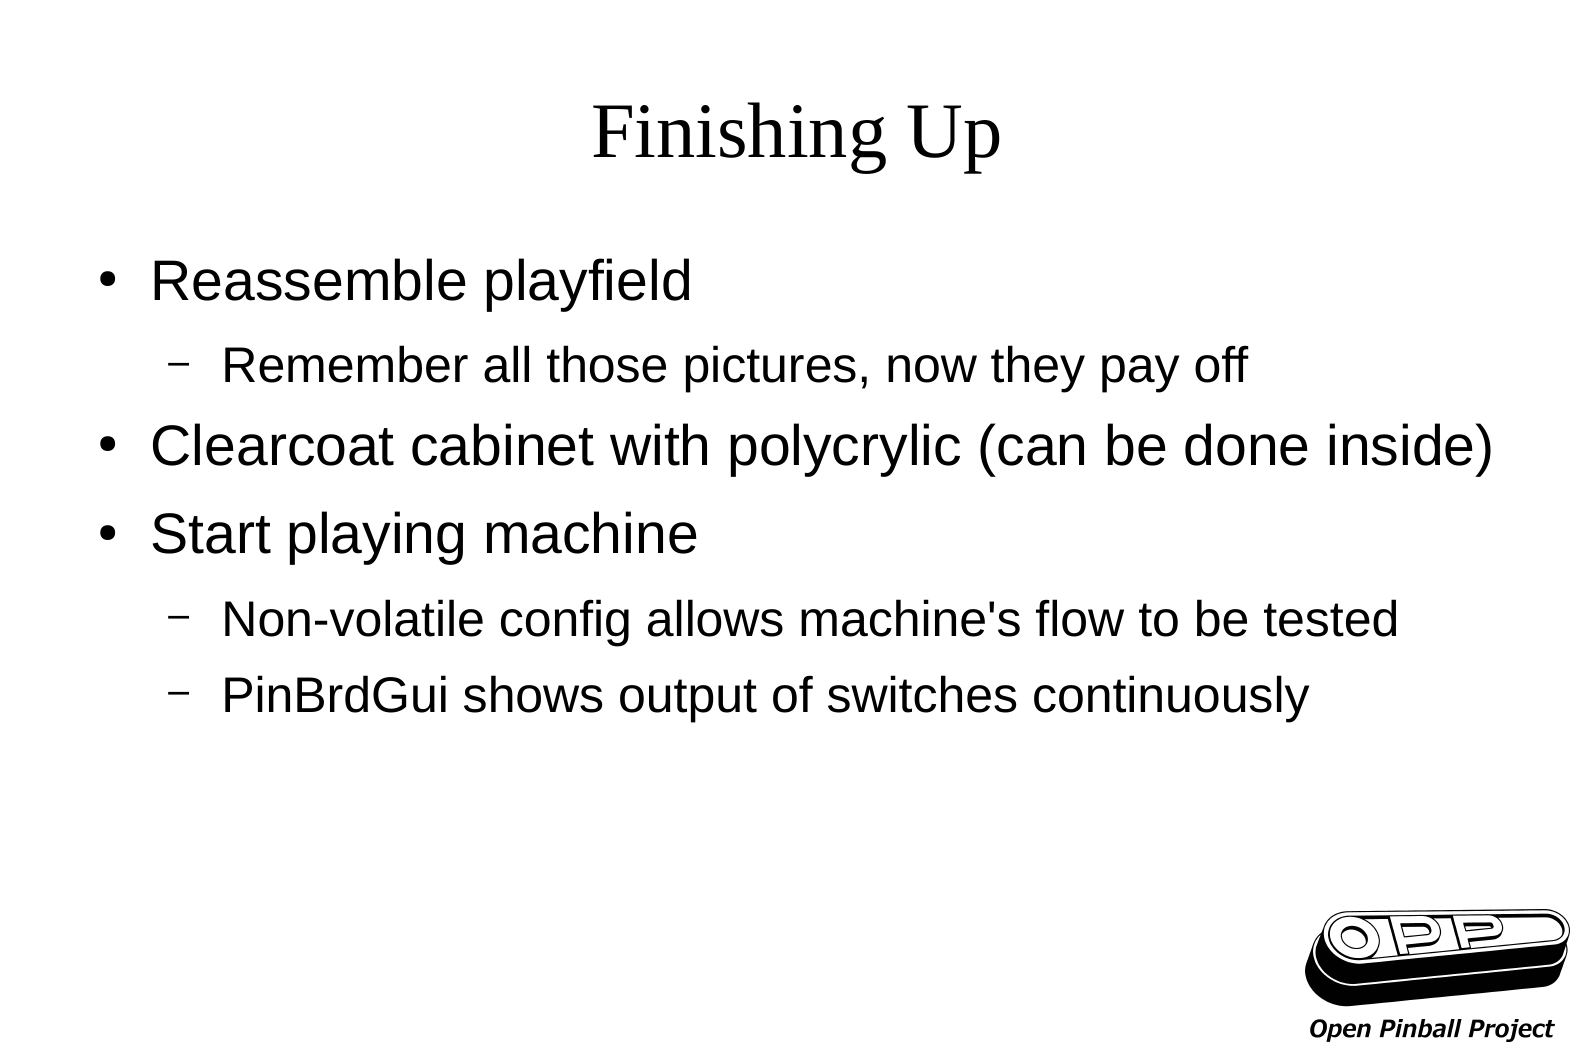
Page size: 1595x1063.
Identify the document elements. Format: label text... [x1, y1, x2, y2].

picture [1305, 909, 1570, 1042]
title Finishing Up [79, 42, 1515, 220]
list Reassemble playfield Remember all those pictures, now they pay off Clearcoat cabinet with polycrylic (can be done inside) Start playing machine Non-volatile config allows machine's flow to be tested PinBrdGui shows output of switches continuously [79, 248, 1515, 951]
